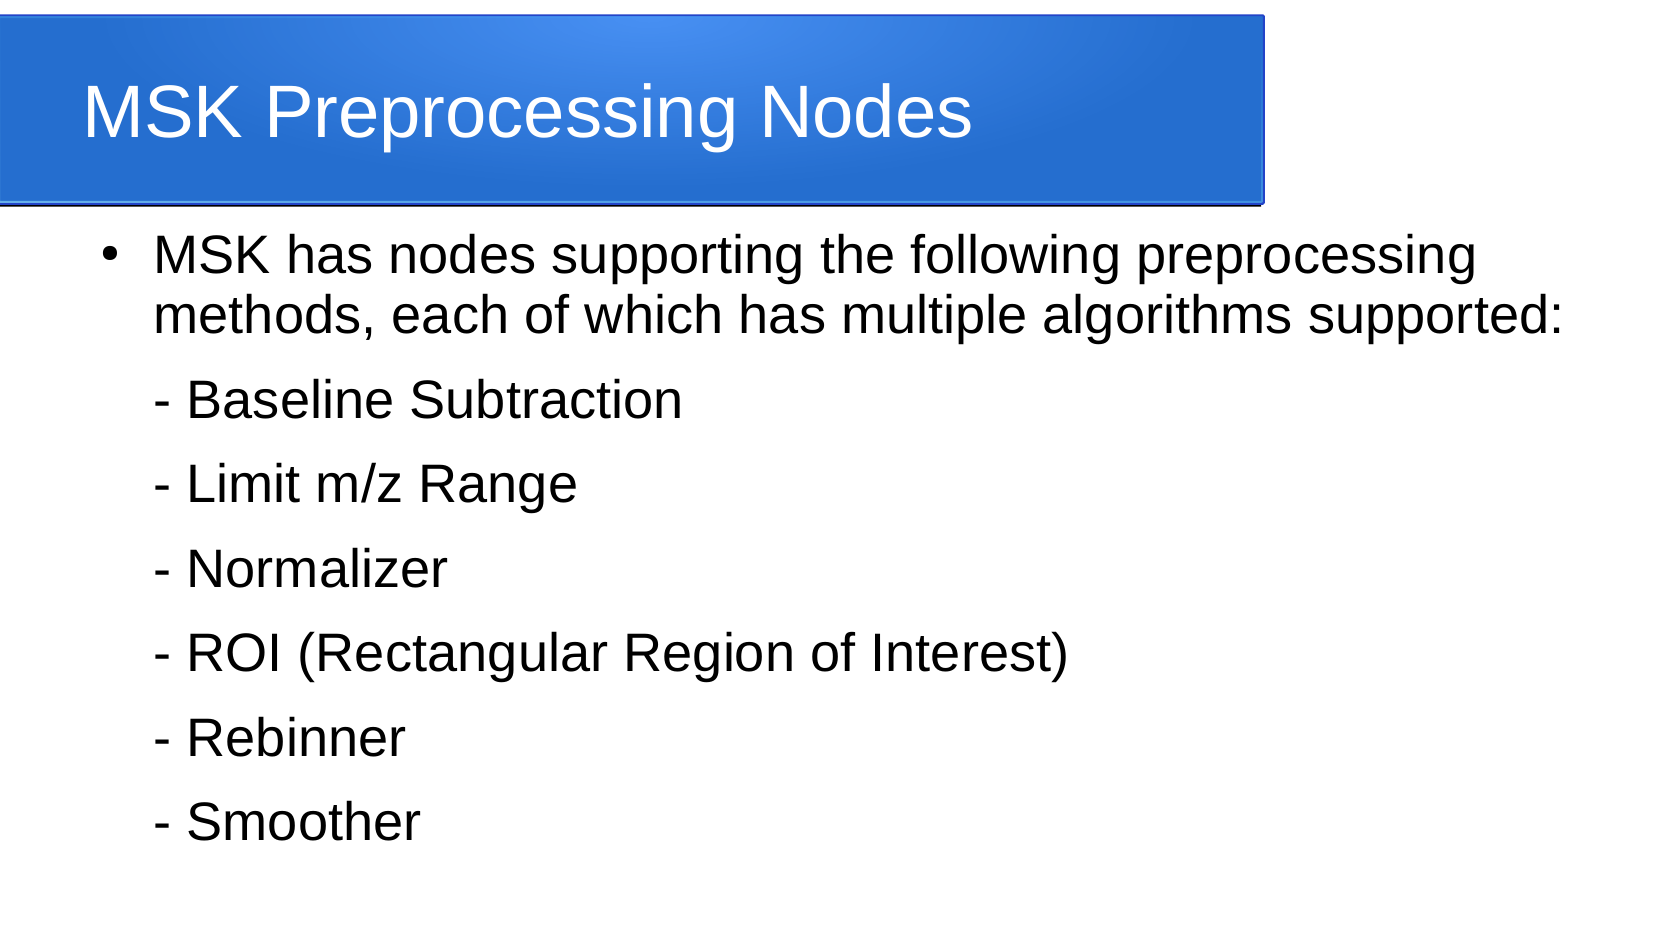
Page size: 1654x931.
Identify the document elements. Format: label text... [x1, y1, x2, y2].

title MSK Preprocessing Nodes [82, 35, 1235, 189]
list MSK has nodes supporting the following preprocessing methods, each of which has multiple algorithms supported: - Baseline Subtraction - Limit m/z Range - Normalizer - ROI (Rectangular Region of Interest) - Rebinner - Smoother [82, 224, 1571, 901]
